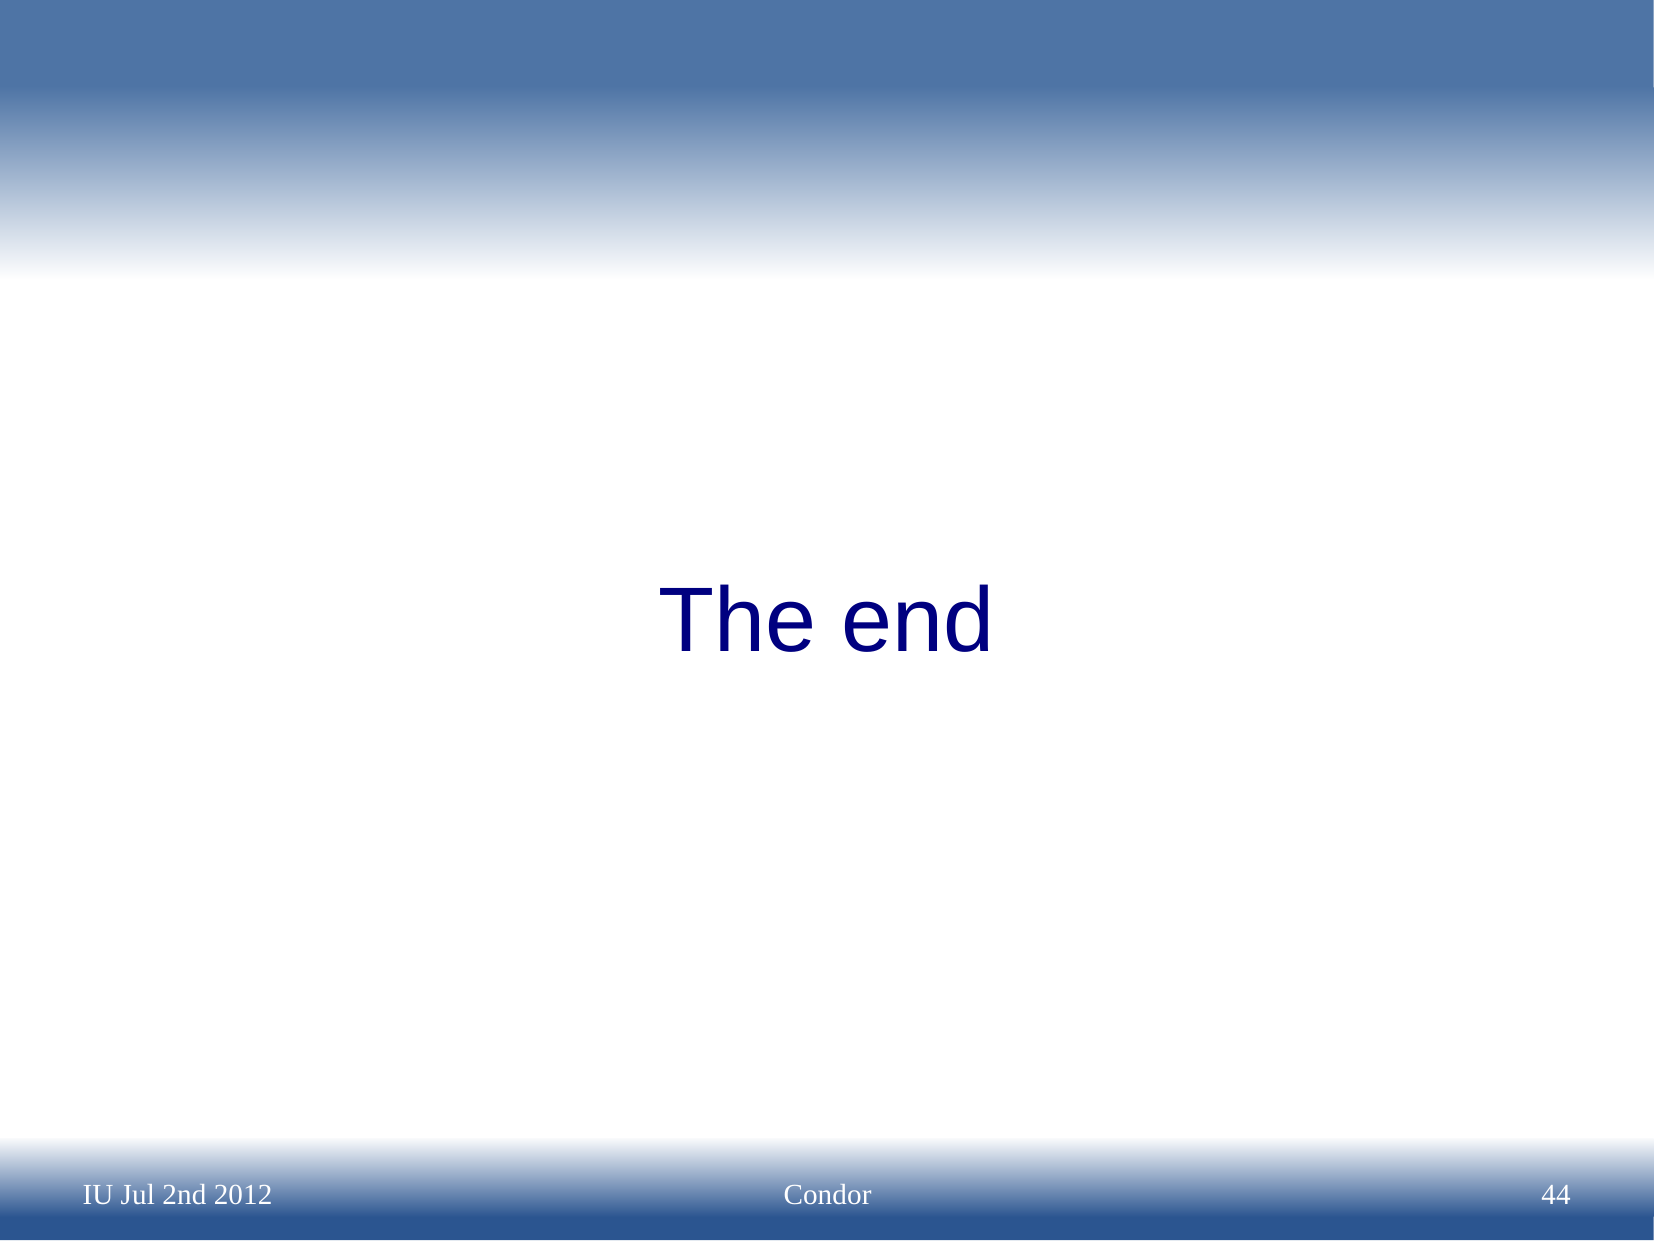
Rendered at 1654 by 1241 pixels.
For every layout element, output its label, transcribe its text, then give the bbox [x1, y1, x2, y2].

title The end [82, 516, 1571, 724]
